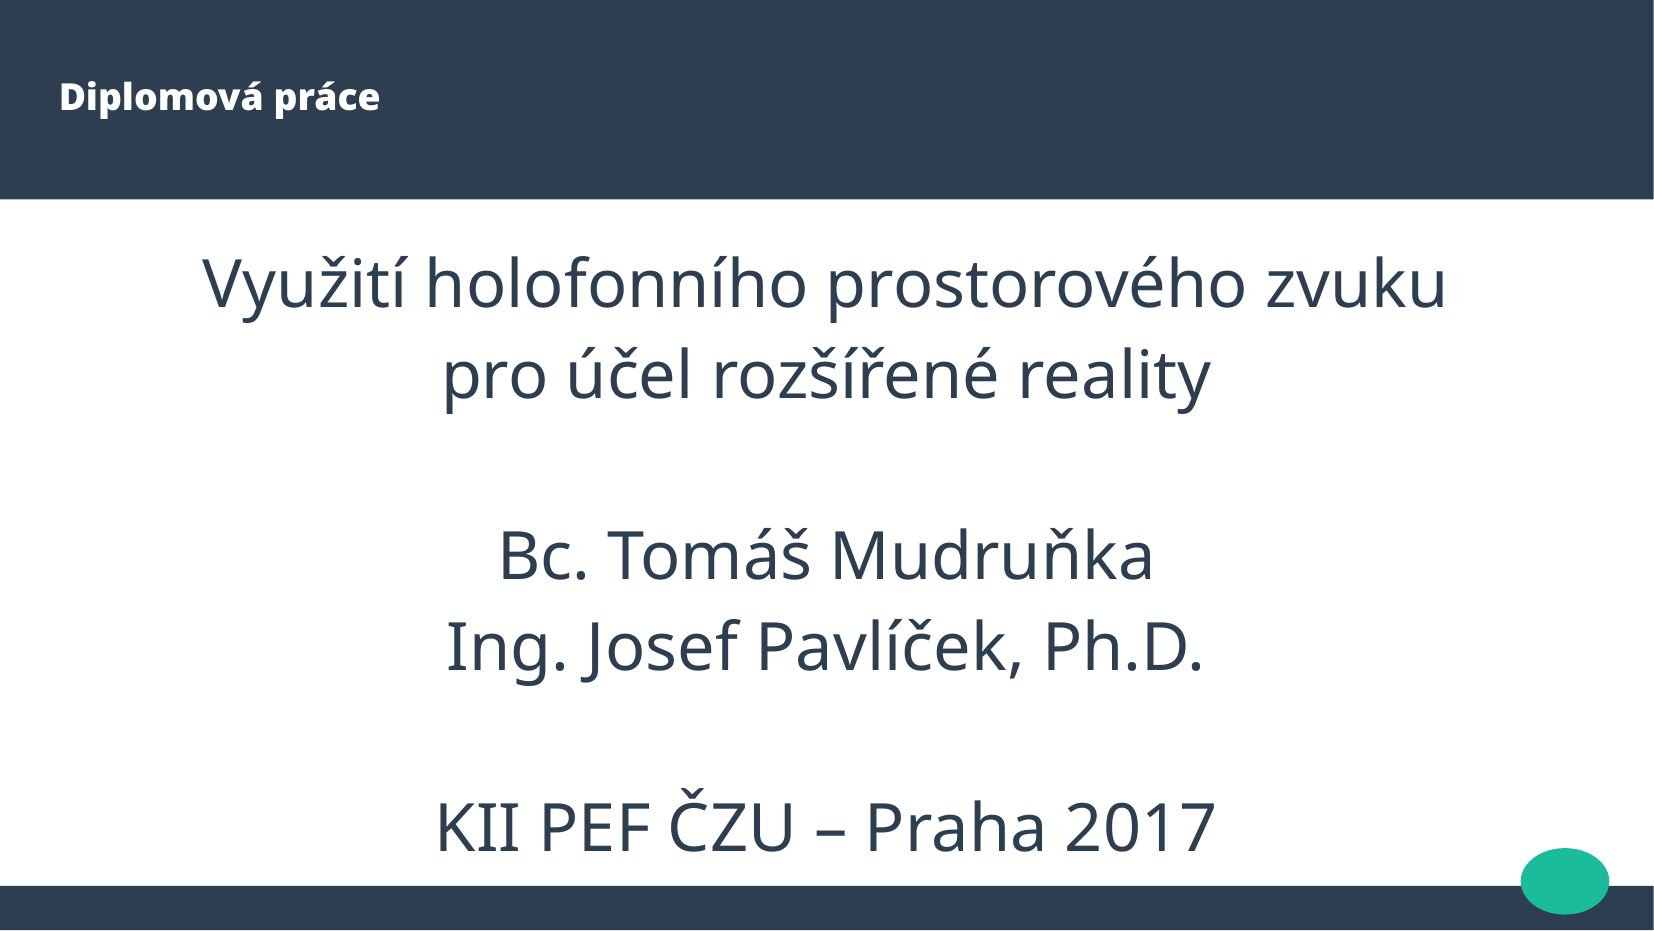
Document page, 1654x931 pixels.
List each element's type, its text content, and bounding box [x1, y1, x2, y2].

title Diplomová práce [59, 37, 1595, 155]
subtitle Využití holofonního prostorového zvuku pro účel rozšířené reality Bc. Tomáš Mudruňka Ing. Josef Pavlíček, Ph.D. KII PEF ČZU – Praha 2017 [59, 243, 1595, 864]
